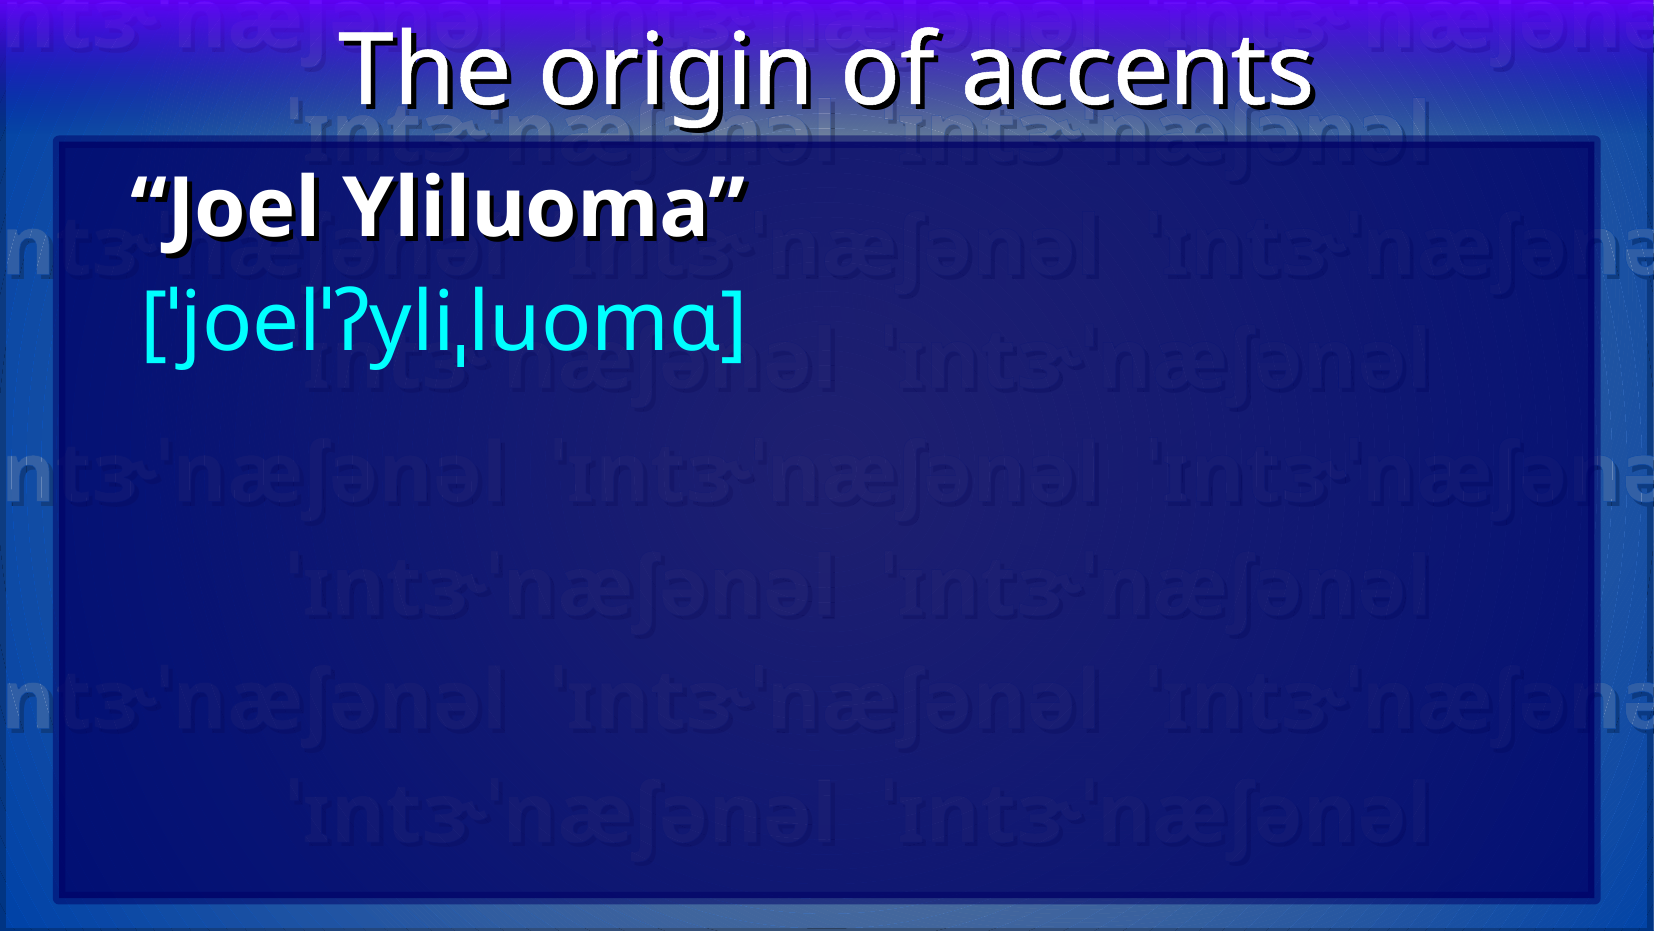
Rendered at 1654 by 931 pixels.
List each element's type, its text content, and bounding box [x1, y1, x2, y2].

title The origin of accents [0, 0, 1654, 130]
text_box [0, 130, 1654, 931]
text_box “Joel Yliluoma” [ˈjoelˈʔyliˌluomɑ] [59, 141, 1595, 899]
